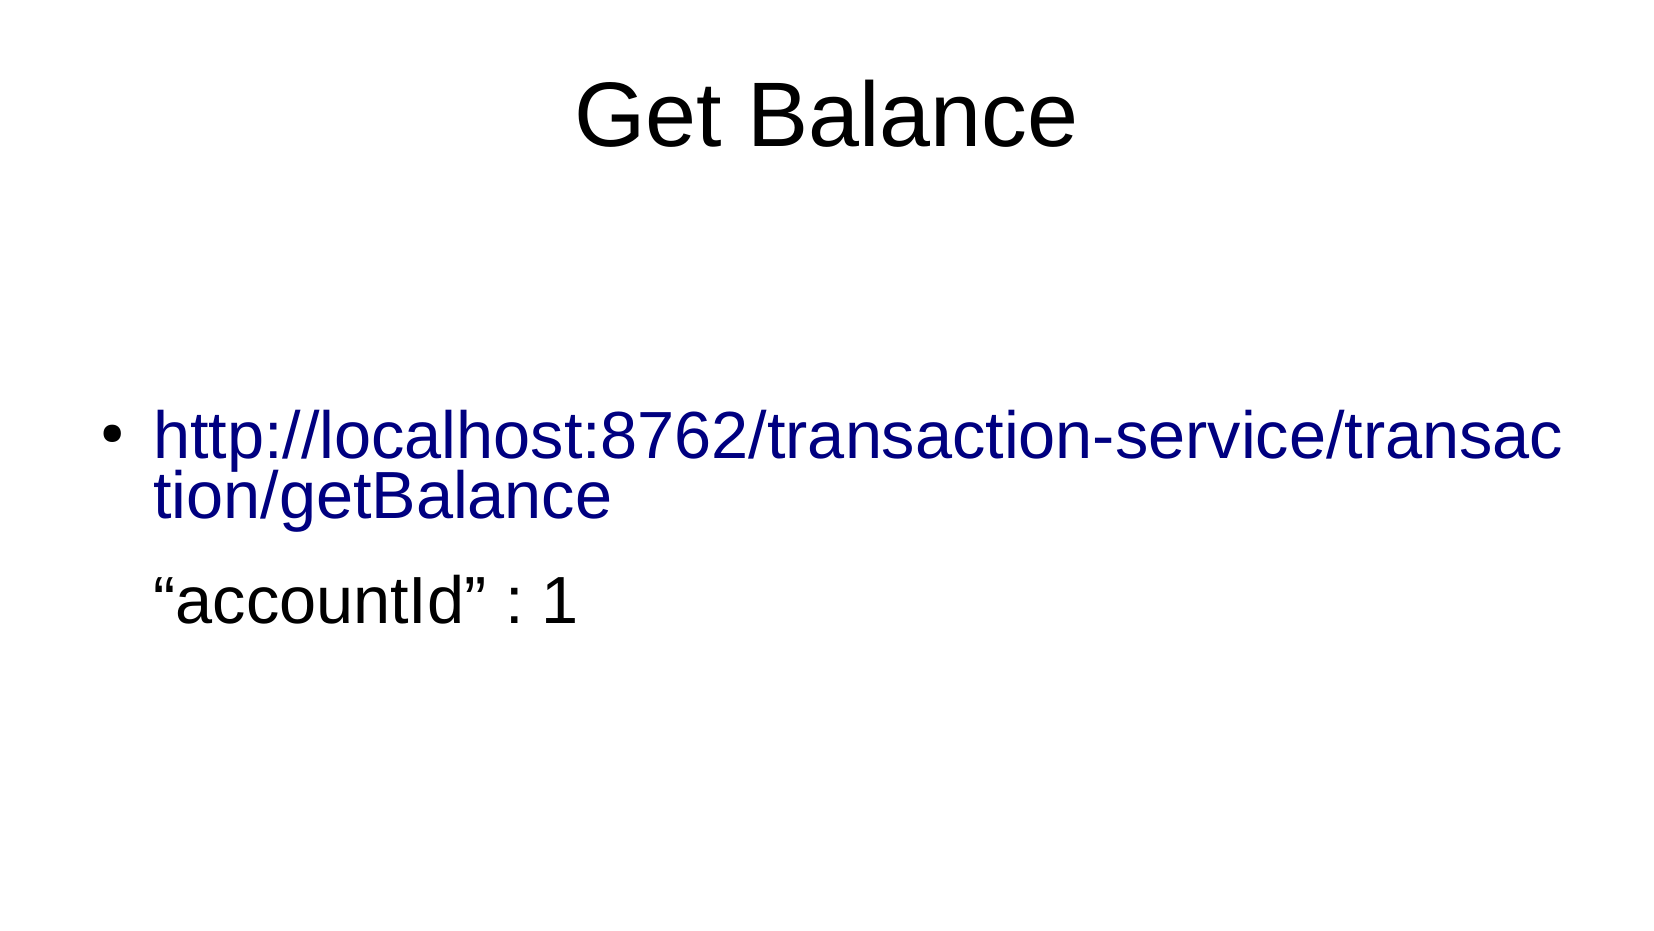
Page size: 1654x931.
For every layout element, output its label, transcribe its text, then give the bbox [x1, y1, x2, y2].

title Get Balance [82, 37, 1571, 193]
list http://localhost:8762/transaction-service/transaction/getBalance “accountId” : 1 [82, 217, 1571, 758]
